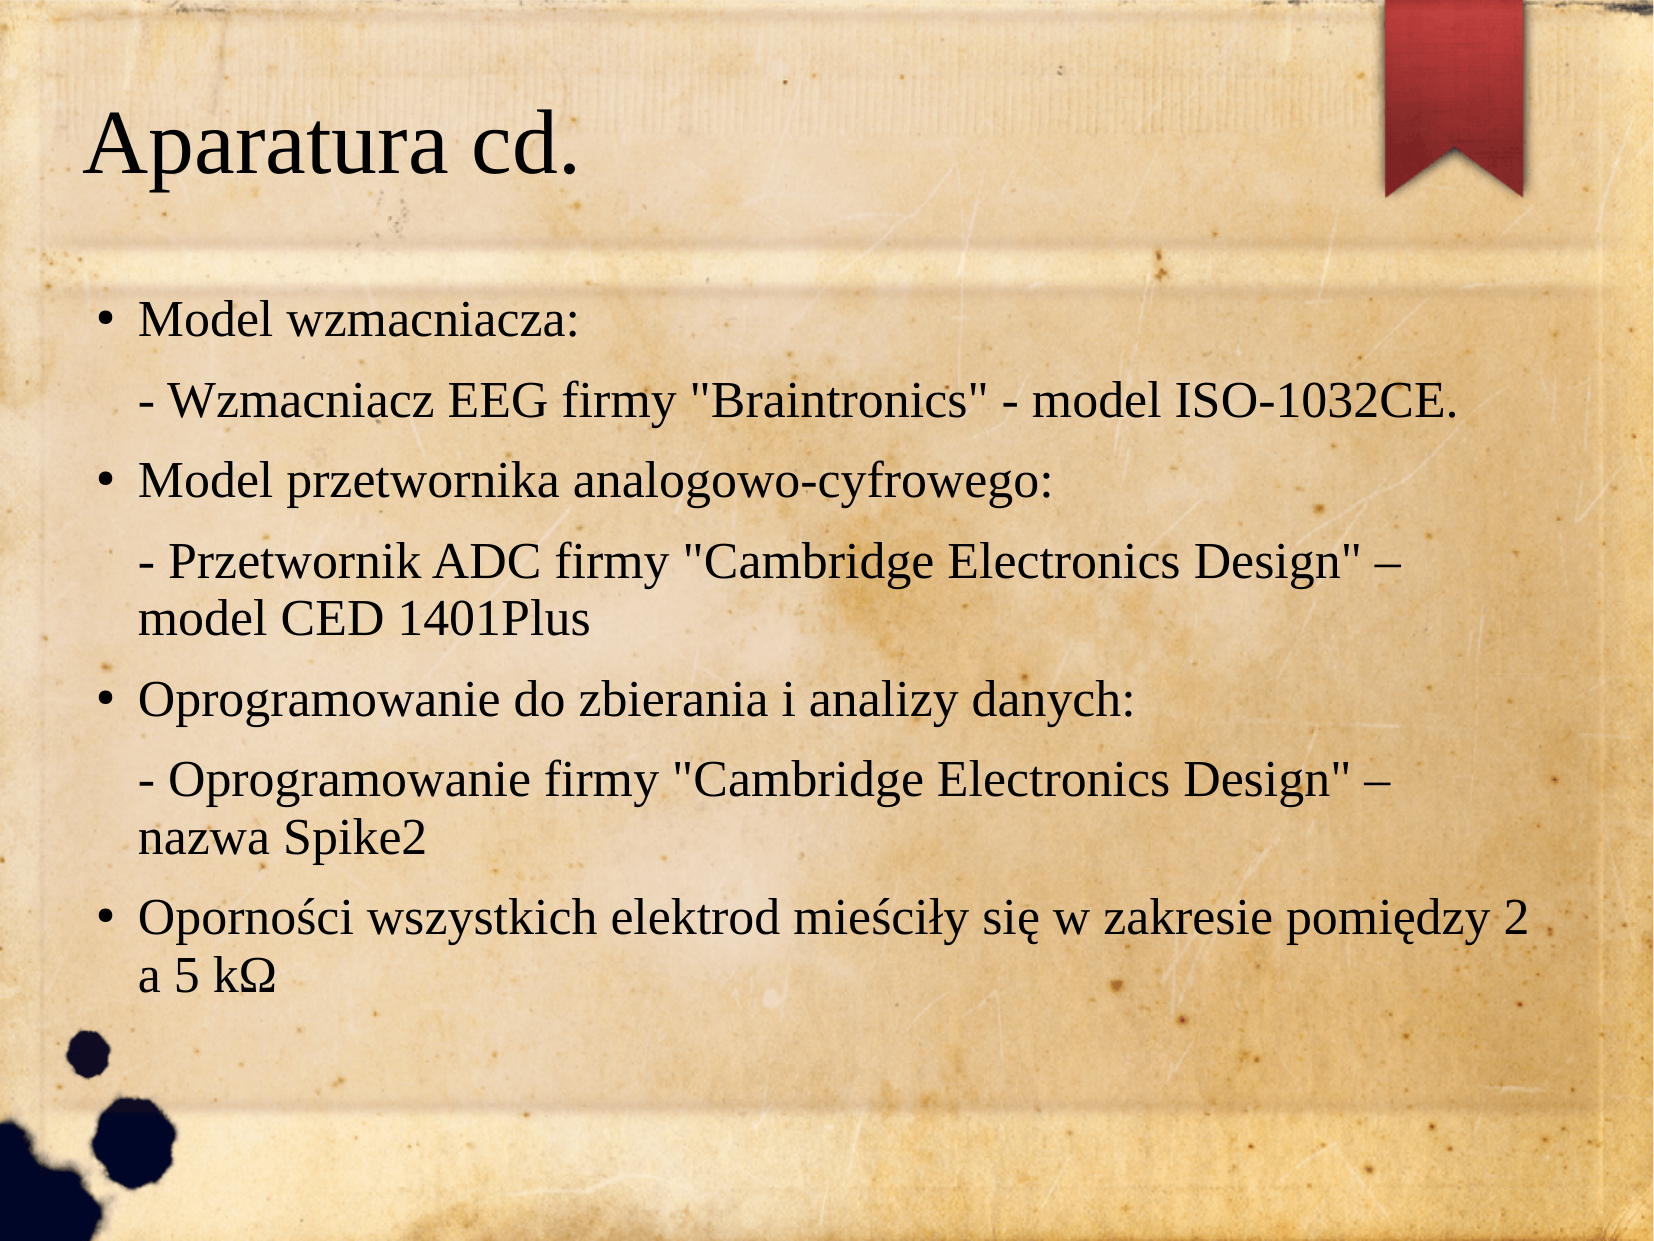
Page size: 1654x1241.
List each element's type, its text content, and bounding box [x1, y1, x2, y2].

picture [0, 0, 1654, 1241]
list Model wzmacniacza: - Wzmacniacz EEG firmy "Braintronics" - model ISO-1032CE. Model przetwornika analogowo-cyfrowego: - Przetwornik ADC firmy "Cambridge Electronics Design" – model CED 1401Plus Oprogramowanie do zbierania i analizy danych: - Oprogramowanie firmy "Cambridge Electronics Design" – nazwa Spike2 Oporności wszystkich elektrod mieściły się w zakresie pomiędzy 2 a 5 kΩ [82, 290, 1538, 1010]
title Aparatura cd. [82, 49, 1347, 237]
